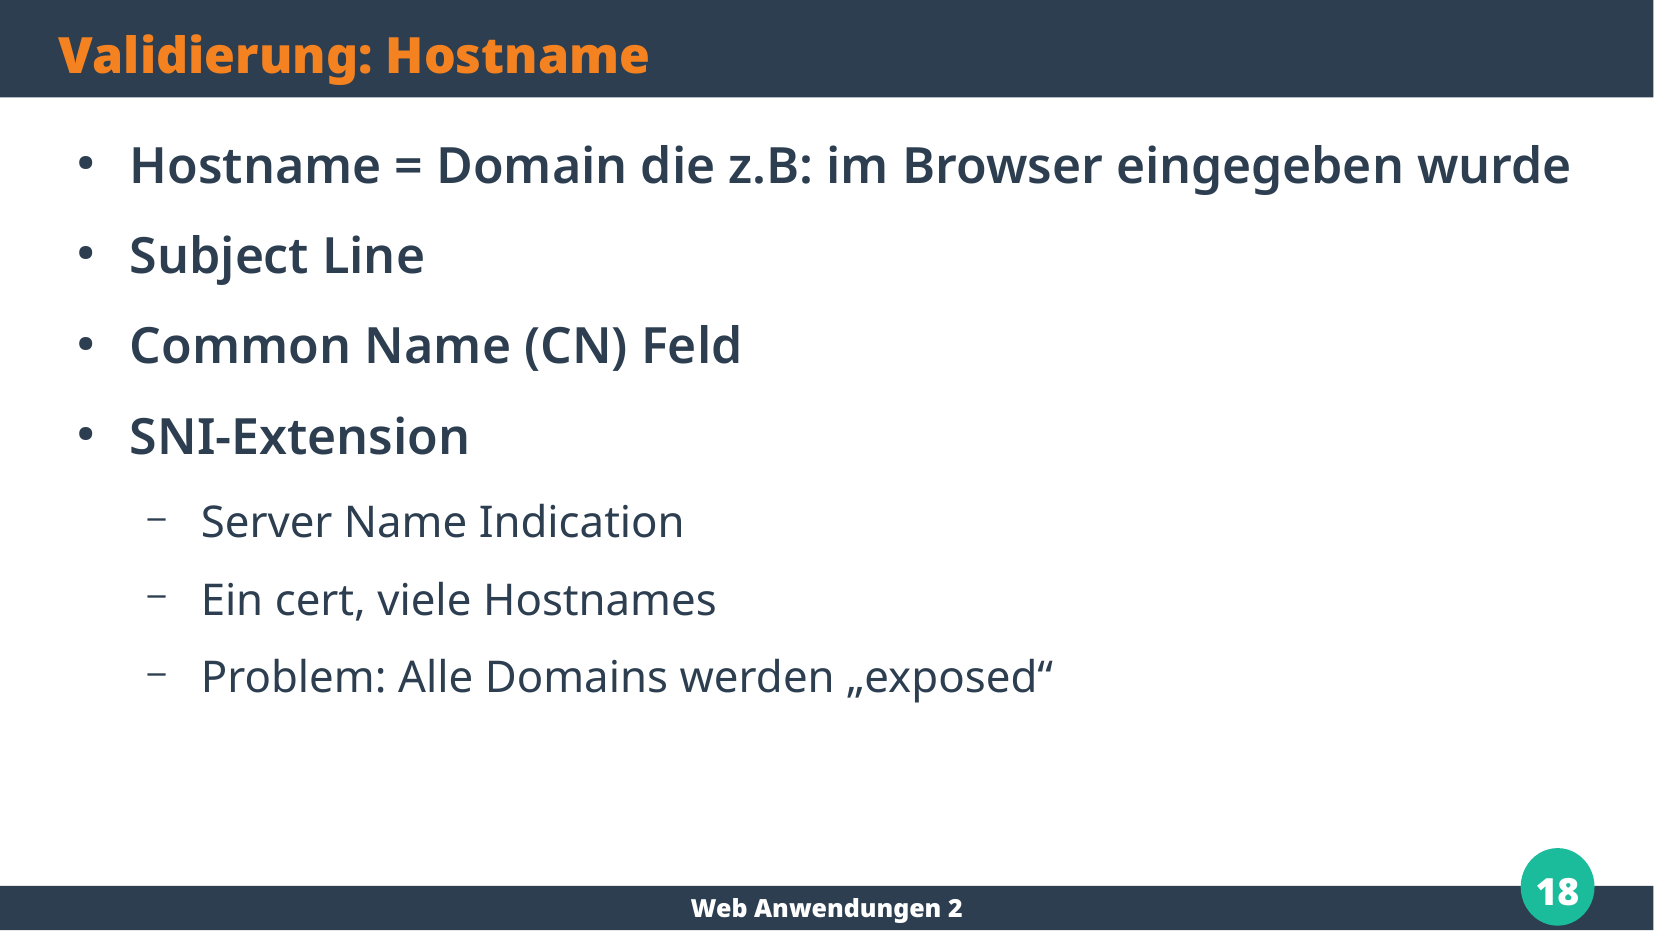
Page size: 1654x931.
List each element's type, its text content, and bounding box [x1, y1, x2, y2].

list Hostname = Domain die z.B: im Browser eingegeben wurde Subject Line Common Name (CN) Feld SNI-Extension Server Name Indication Ein cert, viele Hostnames Problem: Alle Domains werden „exposed“ [59, 129, 1595, 864]
title Validierung: Hostname [59, 8, 1595, 89]
